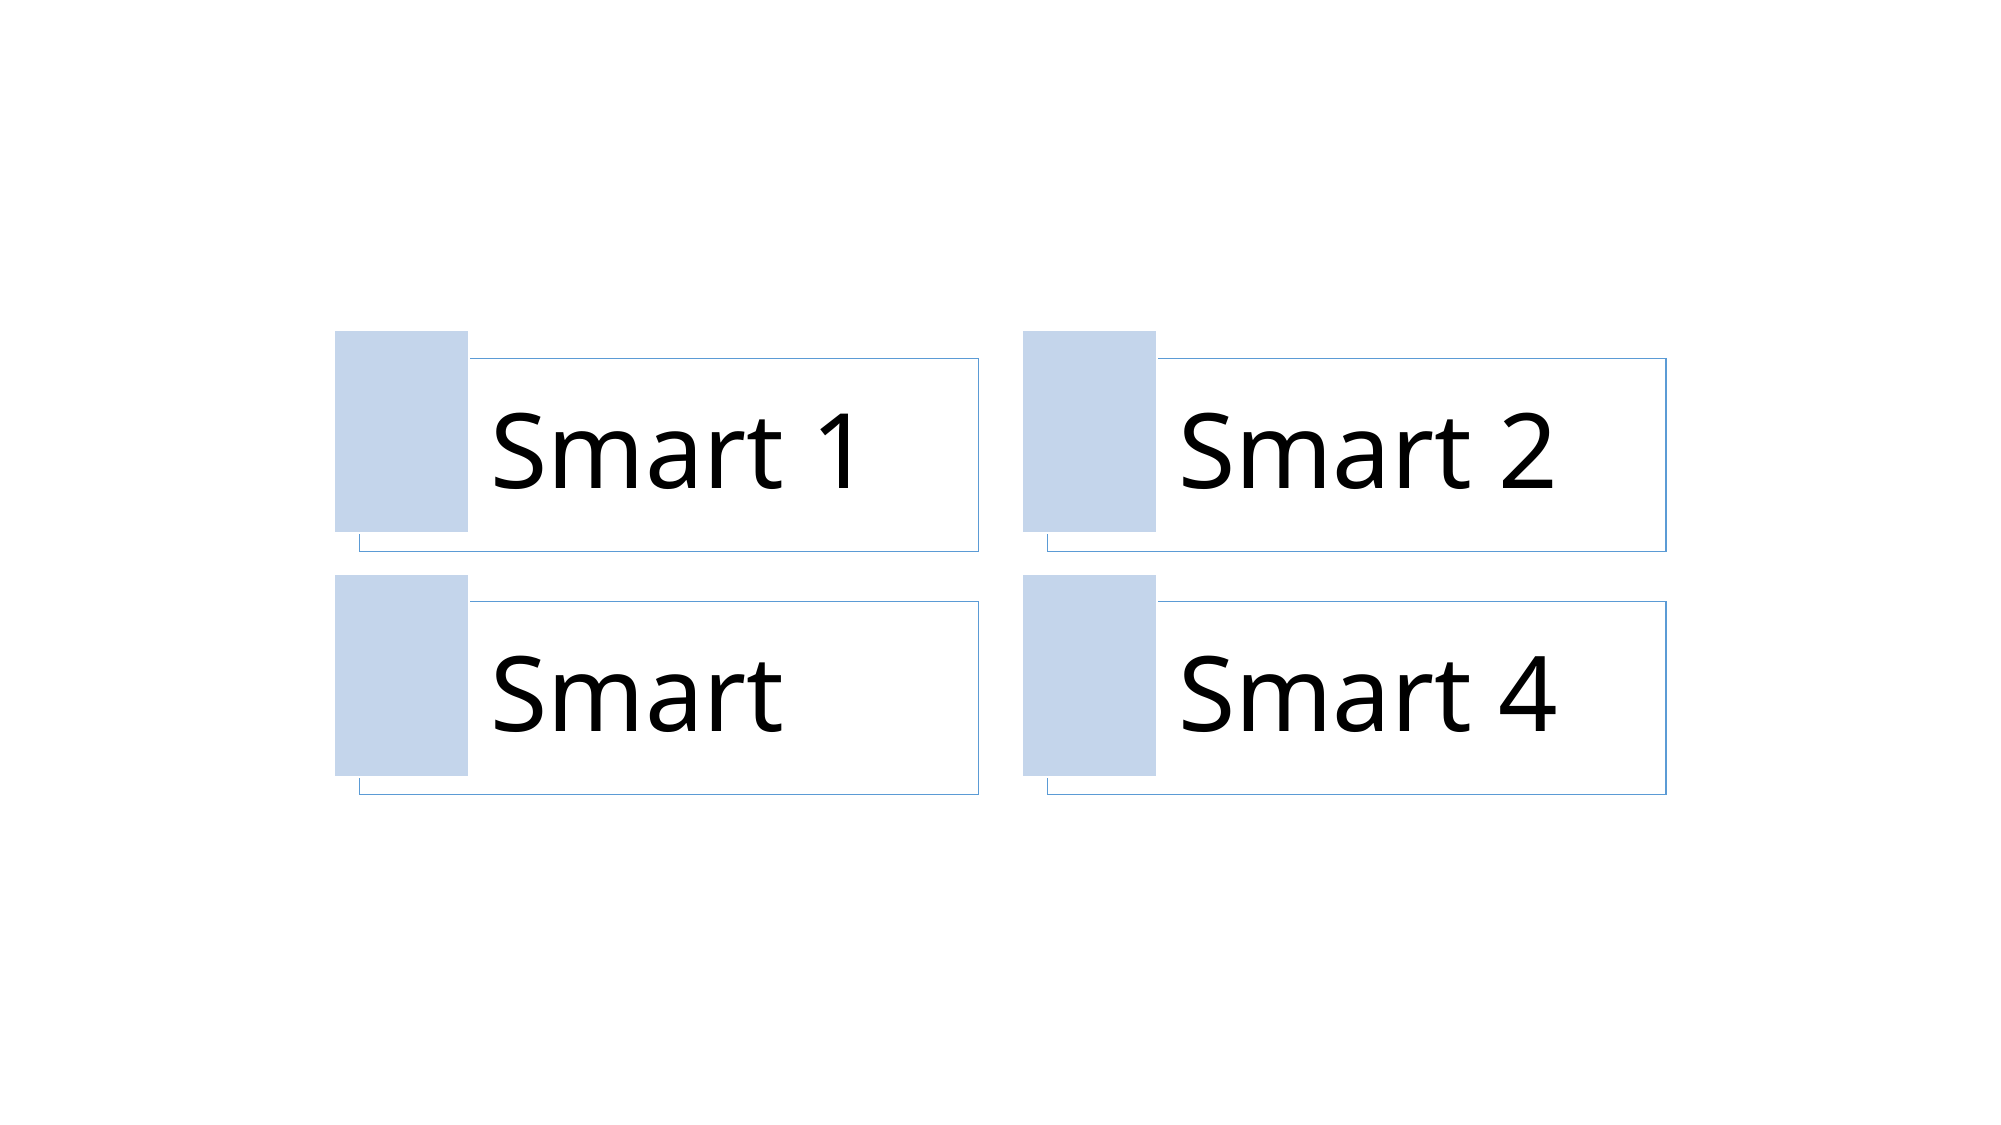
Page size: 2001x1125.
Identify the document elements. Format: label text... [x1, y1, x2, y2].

text_box [334, 330, 469, 533]
text_box [1021, 330, 1157, 533]
text_box Smart 1 [359, 358, 979, 552]
text_box [334, 574, 469, 777]
text_box Smart 4 [1047, 601, 1667, 795]
text_box Smart 2 [1047, 358, 1667, 552]
text_box Smart [359, 601, 979, 795]
text_box [1021, 574, 1157, 777]
